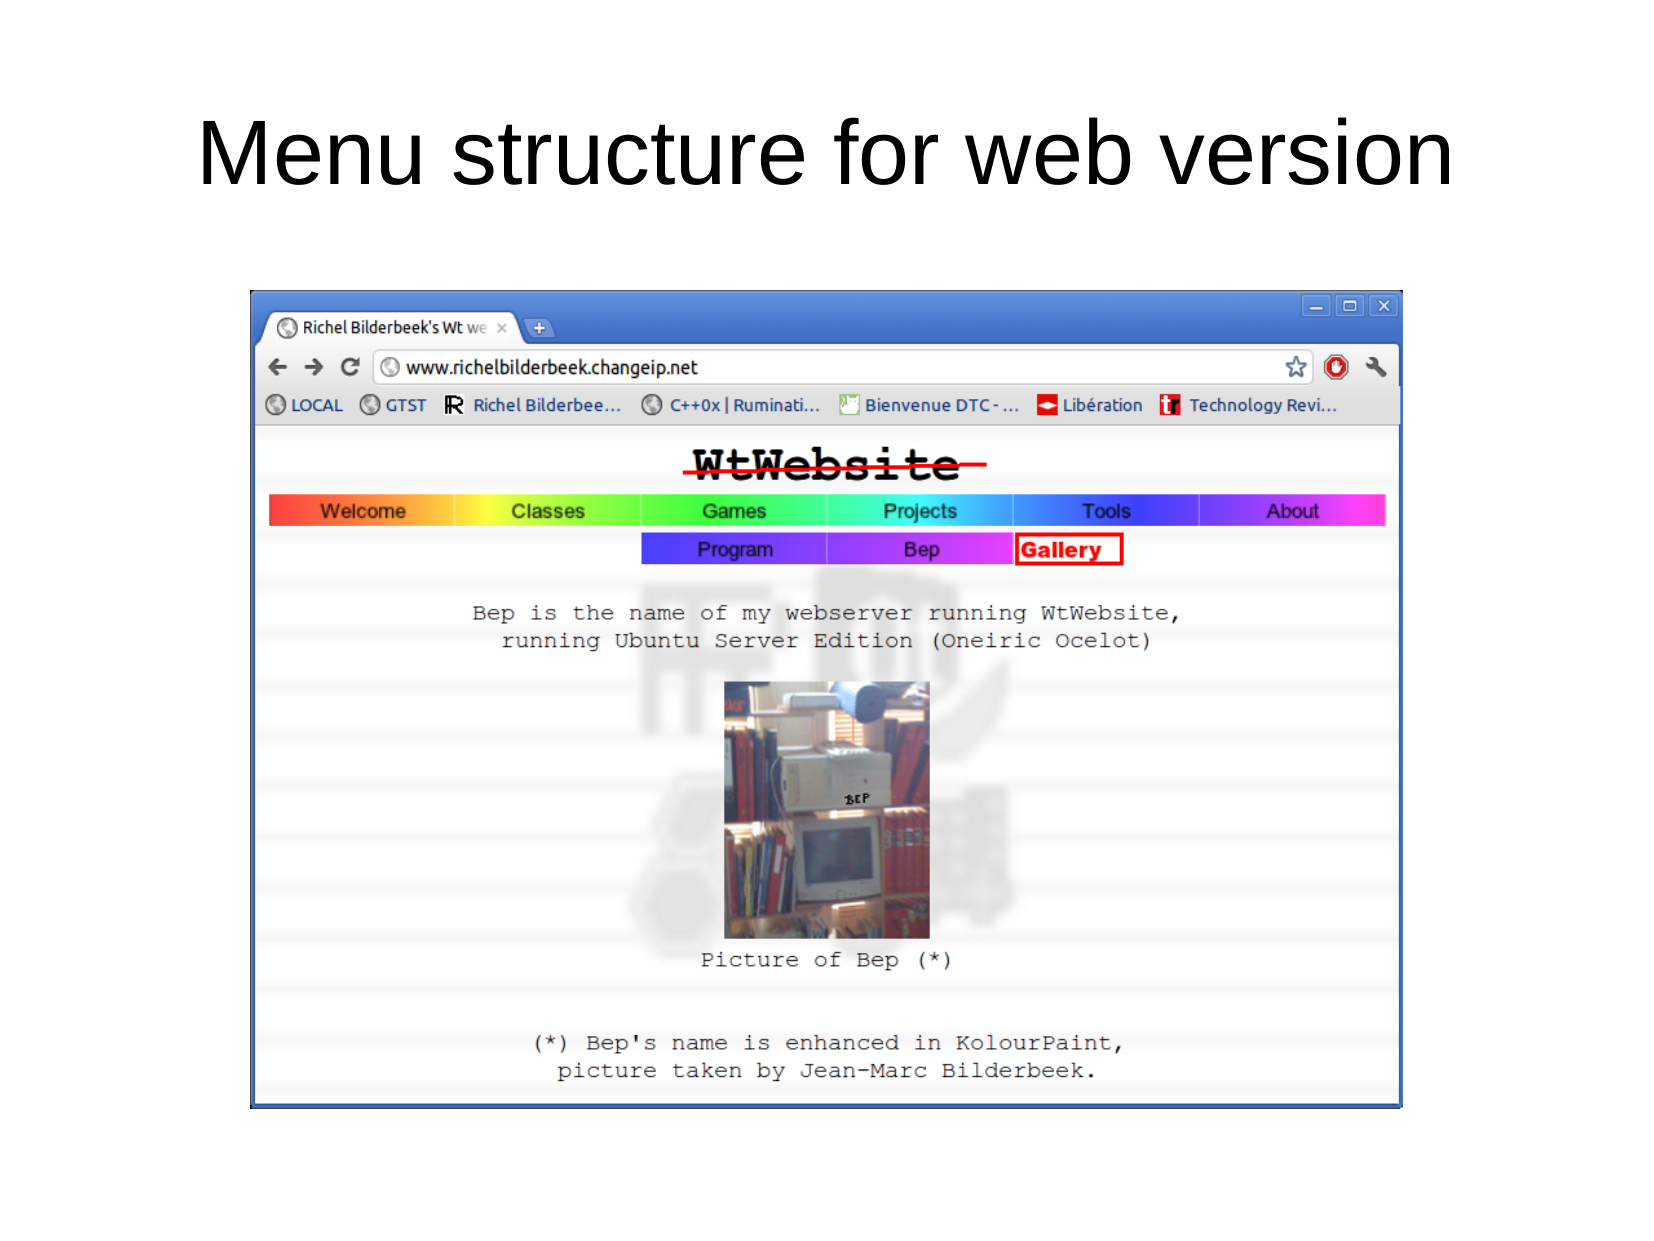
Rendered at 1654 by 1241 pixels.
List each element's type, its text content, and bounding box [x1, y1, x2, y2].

picture [250, 290, 1403, 1109]
title Menu structure for web version [82, 49, 1571, 257]
